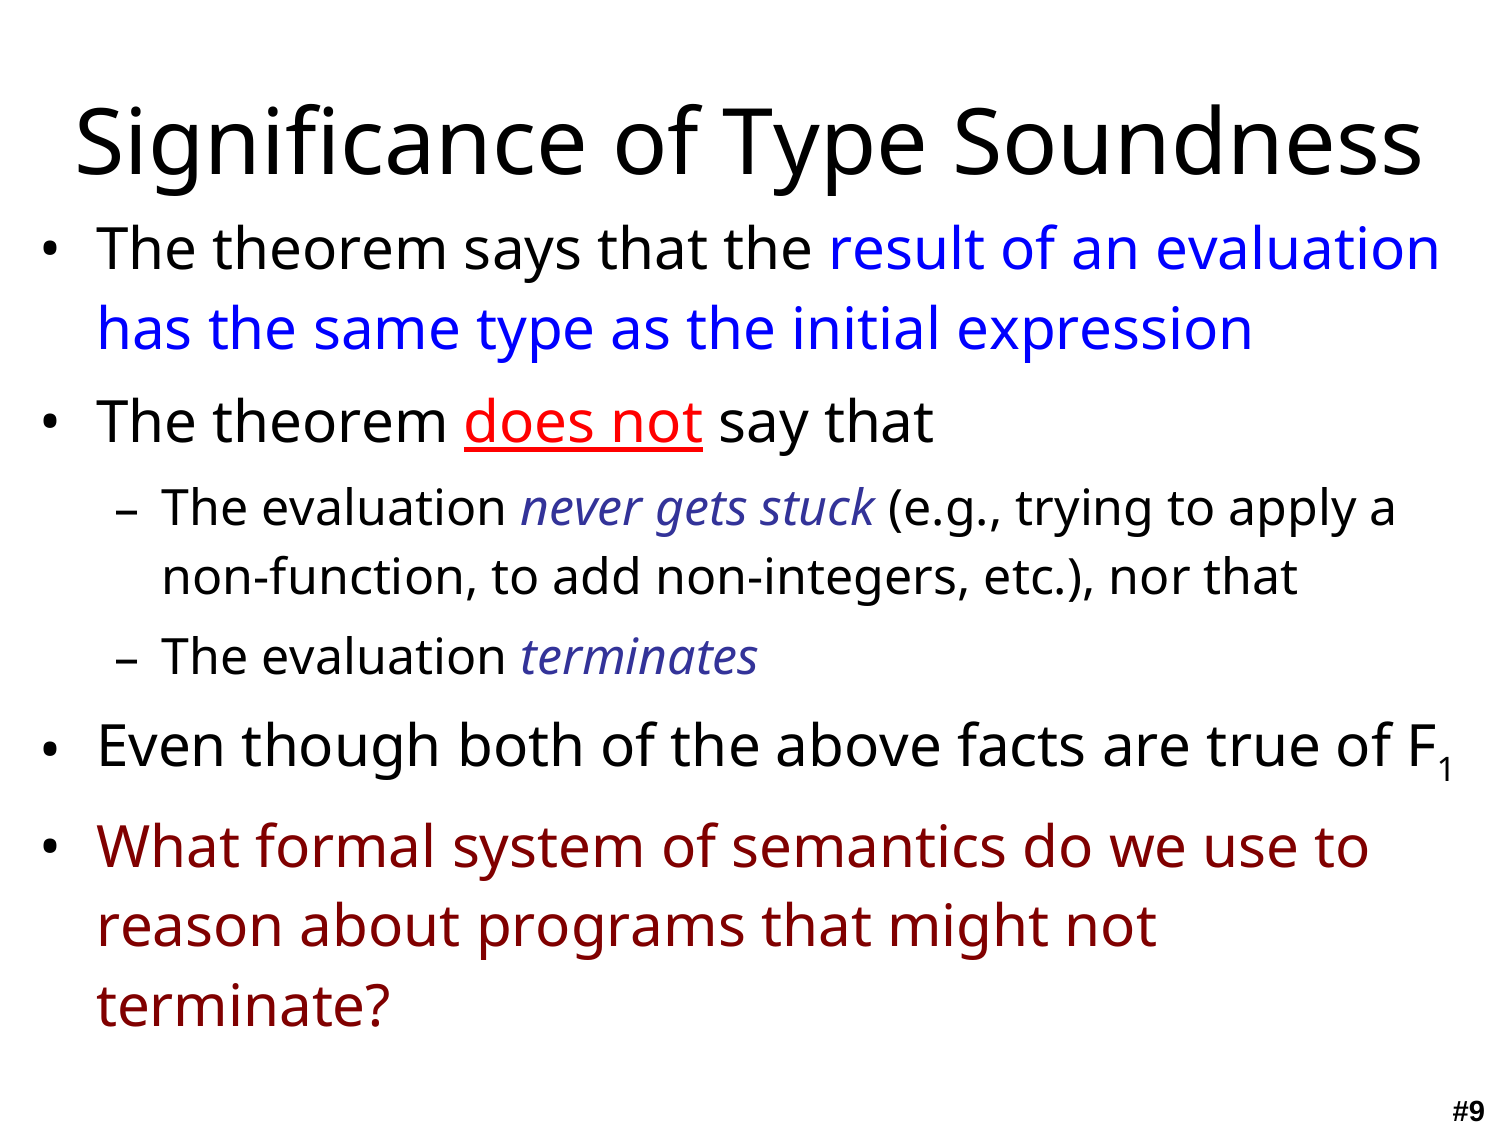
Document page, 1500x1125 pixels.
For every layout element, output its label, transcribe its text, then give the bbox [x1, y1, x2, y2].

title Significance of Type Soundness [24, 45, 1476, 199]
list The theorem says that the result of an evaluation has the same type as the initial expression The theorem does not say that The evaluation never gets stuck (e.g., trying to apply a non-function, to add non-integers, etc.), nor that The evaluation terminates Even though both of the above facts are true of F1 What formal system of semantics do we use to reason about programs that might not terminate? [24, 199, 1476, 1038]
